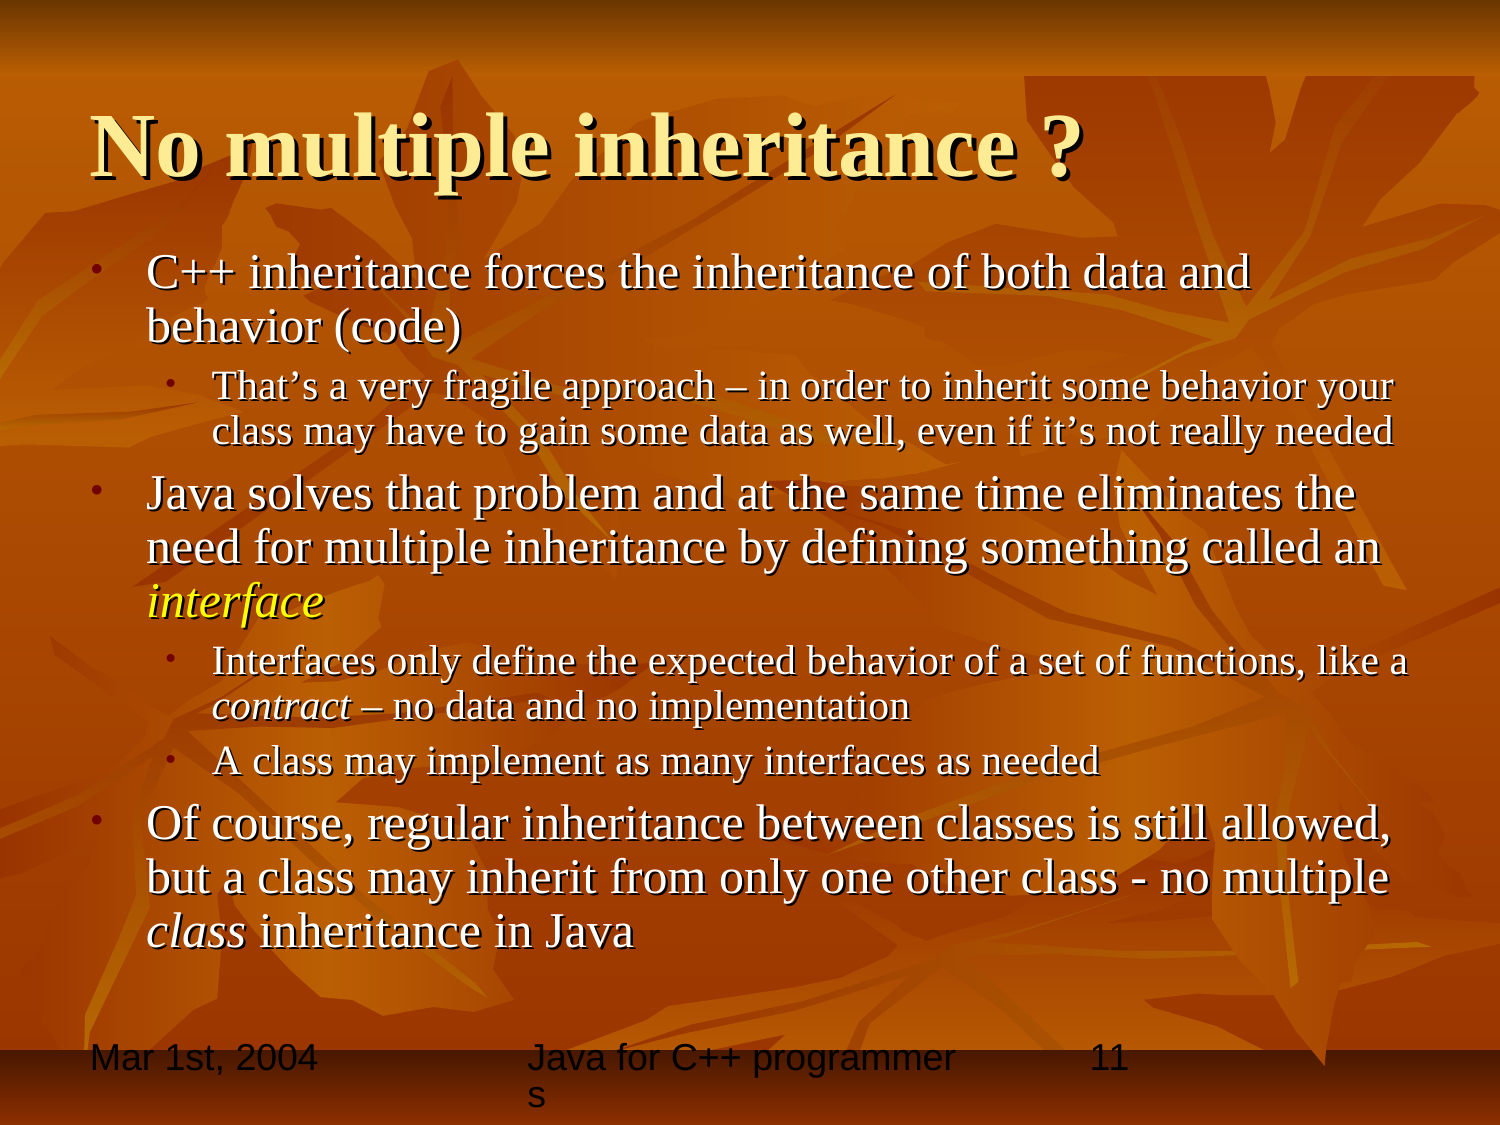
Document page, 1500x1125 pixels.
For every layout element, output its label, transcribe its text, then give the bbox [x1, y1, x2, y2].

title No multiple inheritance ? [75, 45, 1426, 234]
list C++ inheritance forces the inheritance of both data and behavior (code) That’s a very fragile approach – in order to inherit some behavior your class may have to gain some data as well, even if it’s not really needed Java solves that problem and at the same time eliminates the need for multiple inheritance by defining something called an interface Interfaces only define the expected behavior of a set of functions, like a contract – no data and no implementation A class may implement as many interfaces as needed Of course, regular inheritance between classes is still allowed, but a class may inherit from only one other class - no multiple class inheritance in Java [75, 237, 1426, 1006]
